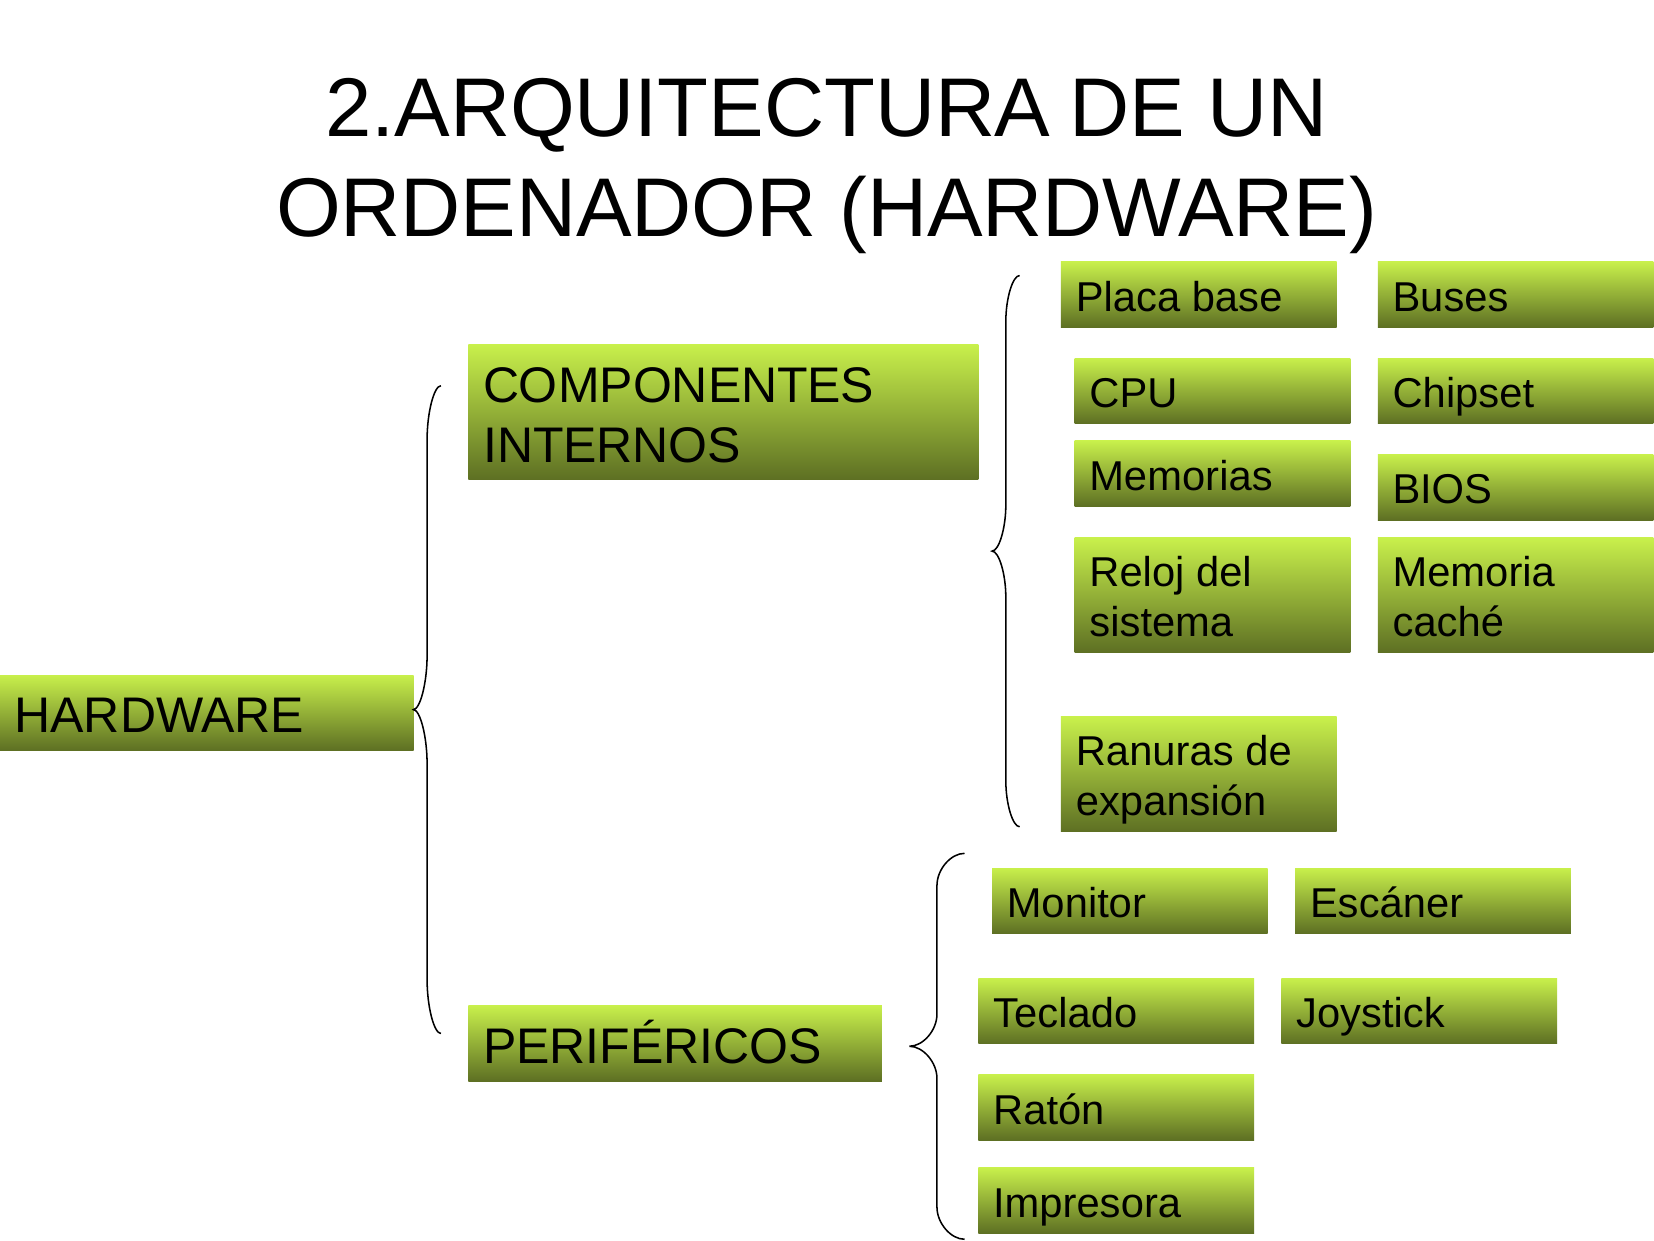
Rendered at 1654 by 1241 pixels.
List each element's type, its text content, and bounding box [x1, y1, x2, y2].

text_box Reloj del sistema [1074, 537, 1351, 653]
text_box Monitor [992, 868, 1268, 934]
text_box Placa base [1060, 261, 1337, 328]
text_box Escáner [1295, 868, 1571, 934]
text_box Joystick [1281, 978, 1558, 1044]
text_box Memorias [1074, 440, 1351, 507]
text_box PERIFÉRICOS [468, 1005, 882, 1082]
text_box Ratón [978, 1074, 1255, 1141]
text_box HARDWARE [0, 675, 414, 751]
text_box CPU [1074, 358, 1351, 424]
text_box BIOS [1377, 454, 1654, 521]
text_box Chipset [1377, 358, 1654, 424]
title 2.ARQUITECTURA DE UN ORDENADOR (HARDWARE) [82, 34, 1571, 272]
text_box Impresora [978, 1167, 1255, 1234]
text_box Ranuras de expansión [1060, 716, 1337, 832]
text_box Teclado [978, 978, 1255, 1044]
text_box Buses [1377, 261, 1654, 328]
text_box Memoria caché [1377, 537, 1654, 653]
text_box COMPONENTES INTERNOS [468, 344, 979, 480]
